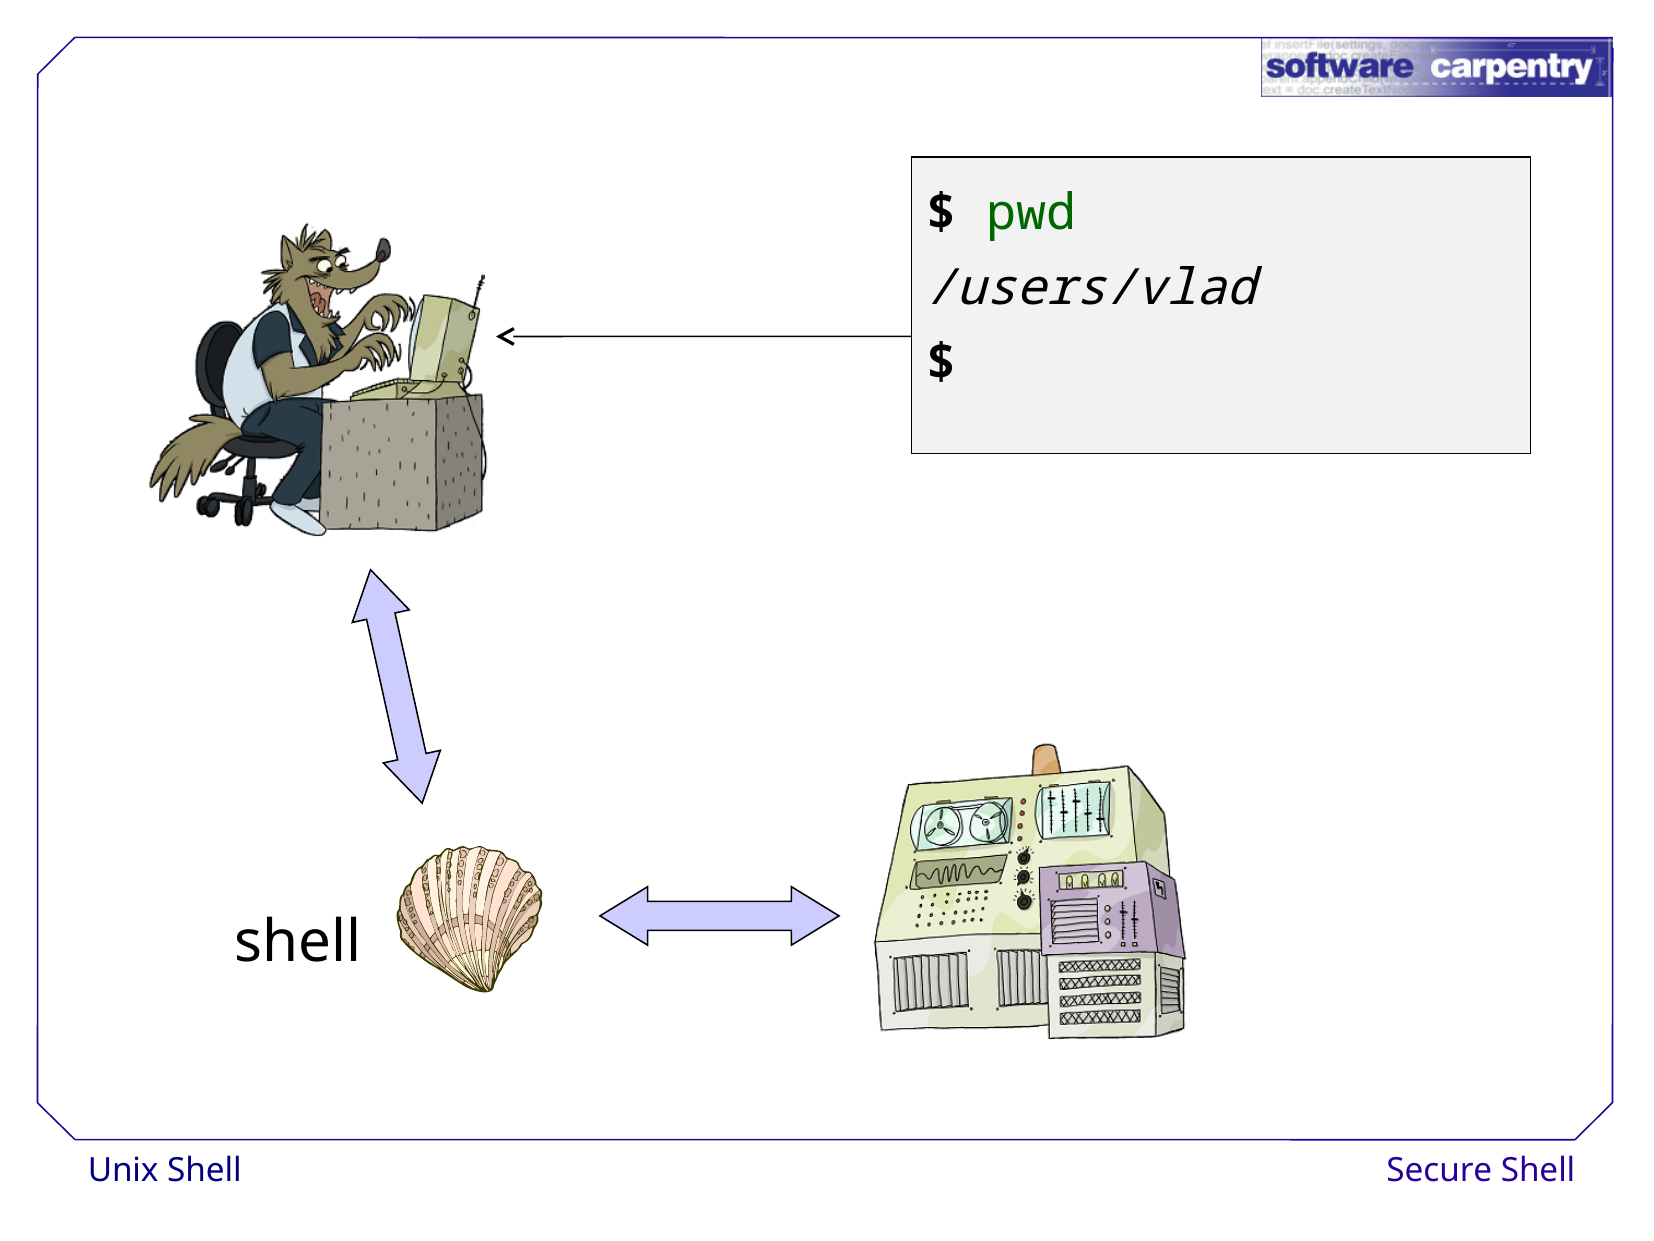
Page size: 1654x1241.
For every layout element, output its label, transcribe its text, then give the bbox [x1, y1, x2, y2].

text_box shell [145, 860, 395, 981]
picture [839, 710, 1228, 1063]
picture [137, 203, 516, 567]
text_box [599, 886, 840, 946]
text_box [352, 569, 441, 804]
picture [395, 843, 545, 997]
text_box $ pwd /users/vlad $ [911, 156, 1531, 454]
picture [1261, 39, 1613, 97]
